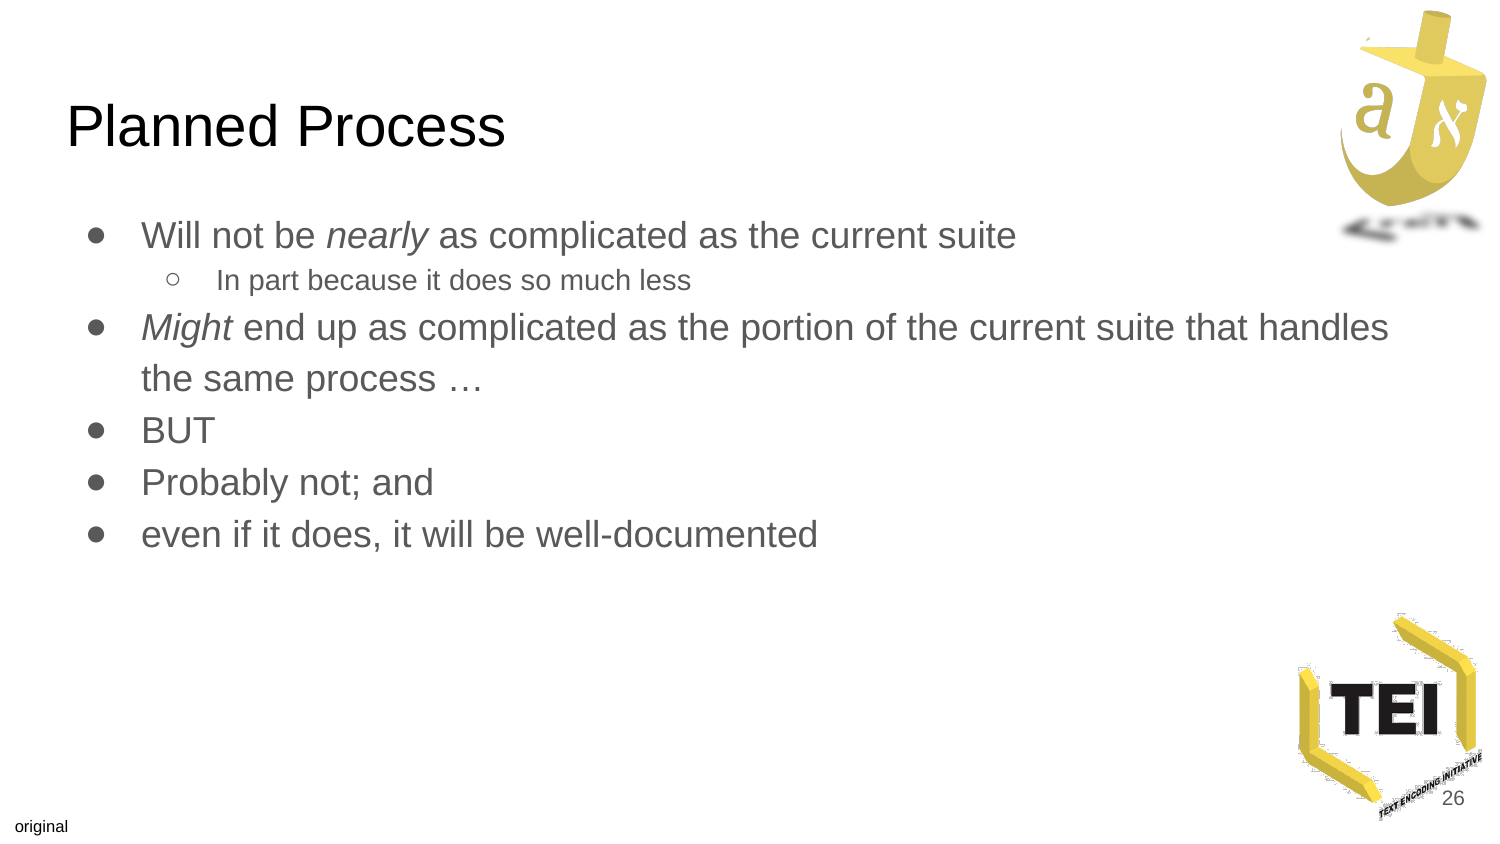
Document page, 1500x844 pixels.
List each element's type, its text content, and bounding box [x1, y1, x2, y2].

slide_number <number> [1389, 764, 1480, 830]
text_box original [0, 810, 114, 844]
picture [1275, 604, 1500, 830]
list Will not be nearly as complicated as the current suite In part because it does so much less Might end up as complicated as the portion of the current suite that handles the same process … BUT Probably not; and even if it does, it will be well-documented [51, 189, 1449, 750]
title Planned Process [51, 72, 1449, 167]
picture [1324, 0, 1497, 250]
